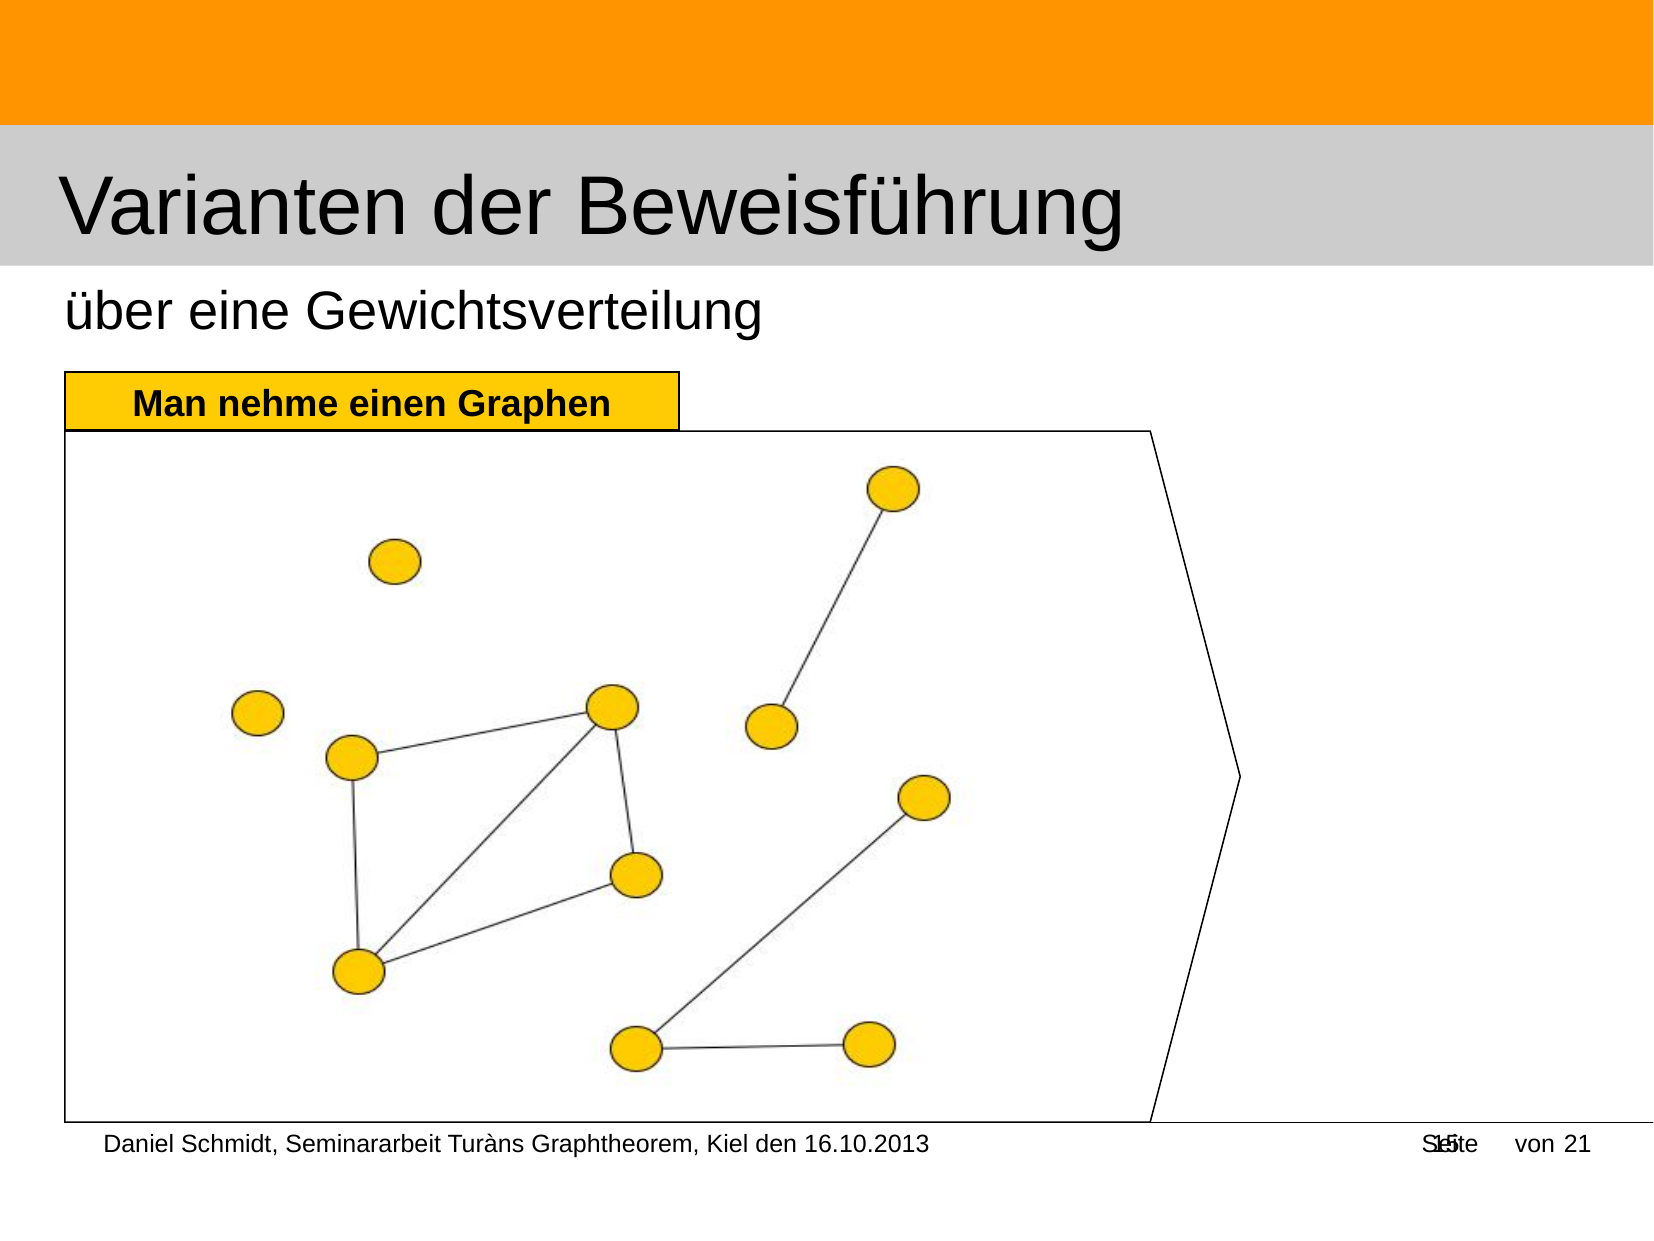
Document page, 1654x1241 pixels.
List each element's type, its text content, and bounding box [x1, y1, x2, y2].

text_box <Nummer> [1416, 1122, 1572, 1165]
text_box 21 [1549, 1121, 1654, 1193]
text_box Seite [1406, 1122, 1416, 1165]
text_box Man nehme einen Graphen [64, 371, 680, 430]
title Varianten der Beweisführung [50, 143, 1359, 260]
picture [206, 444, 975, 1093]
title über eine Gewichtsverteilung [56, 238, 1365, 349]
text_box Daniel Schmidt, Seminararbeit Turàns Graphtheorem, Kiel den 16.10.2013 [88, 1122, 975, 1165]
text_box [64, 431, 1241, 1123]
